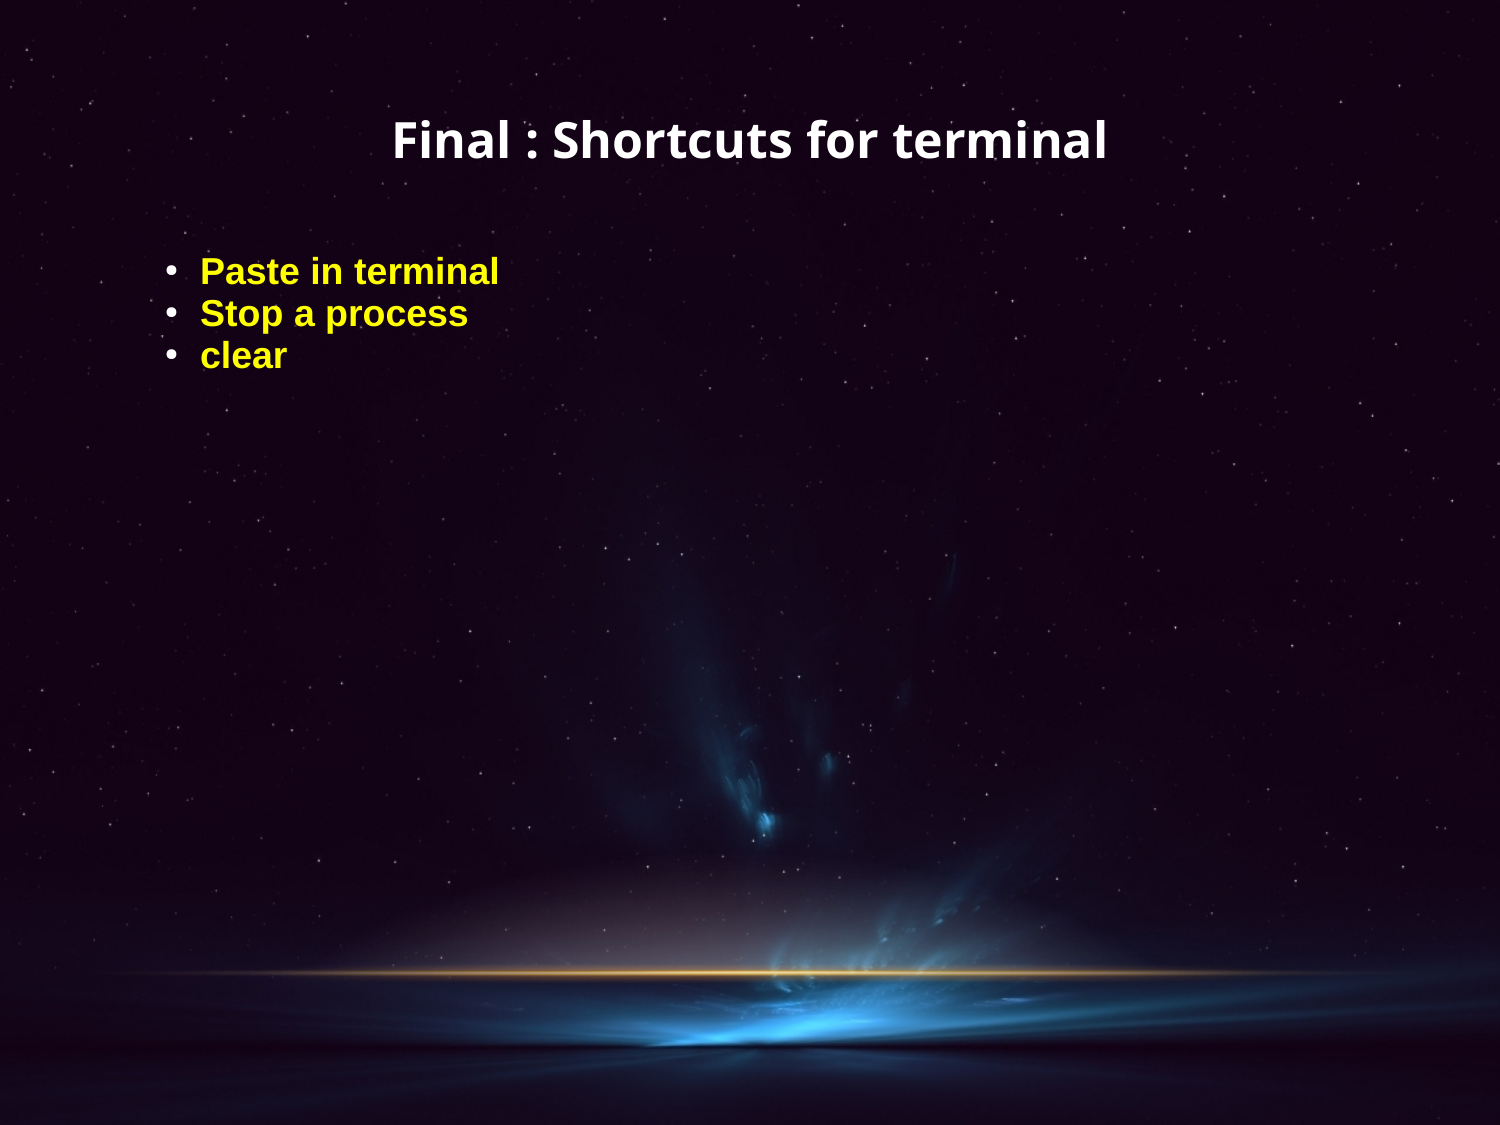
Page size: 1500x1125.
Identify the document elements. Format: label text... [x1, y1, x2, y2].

picture [0, 0, 1500, 1125]
text_box Paste in terminal Stop a process clear [150, 243, 1201, 811]
title Final : Shortcuts for terminal [99, 45, 1400, 233]
